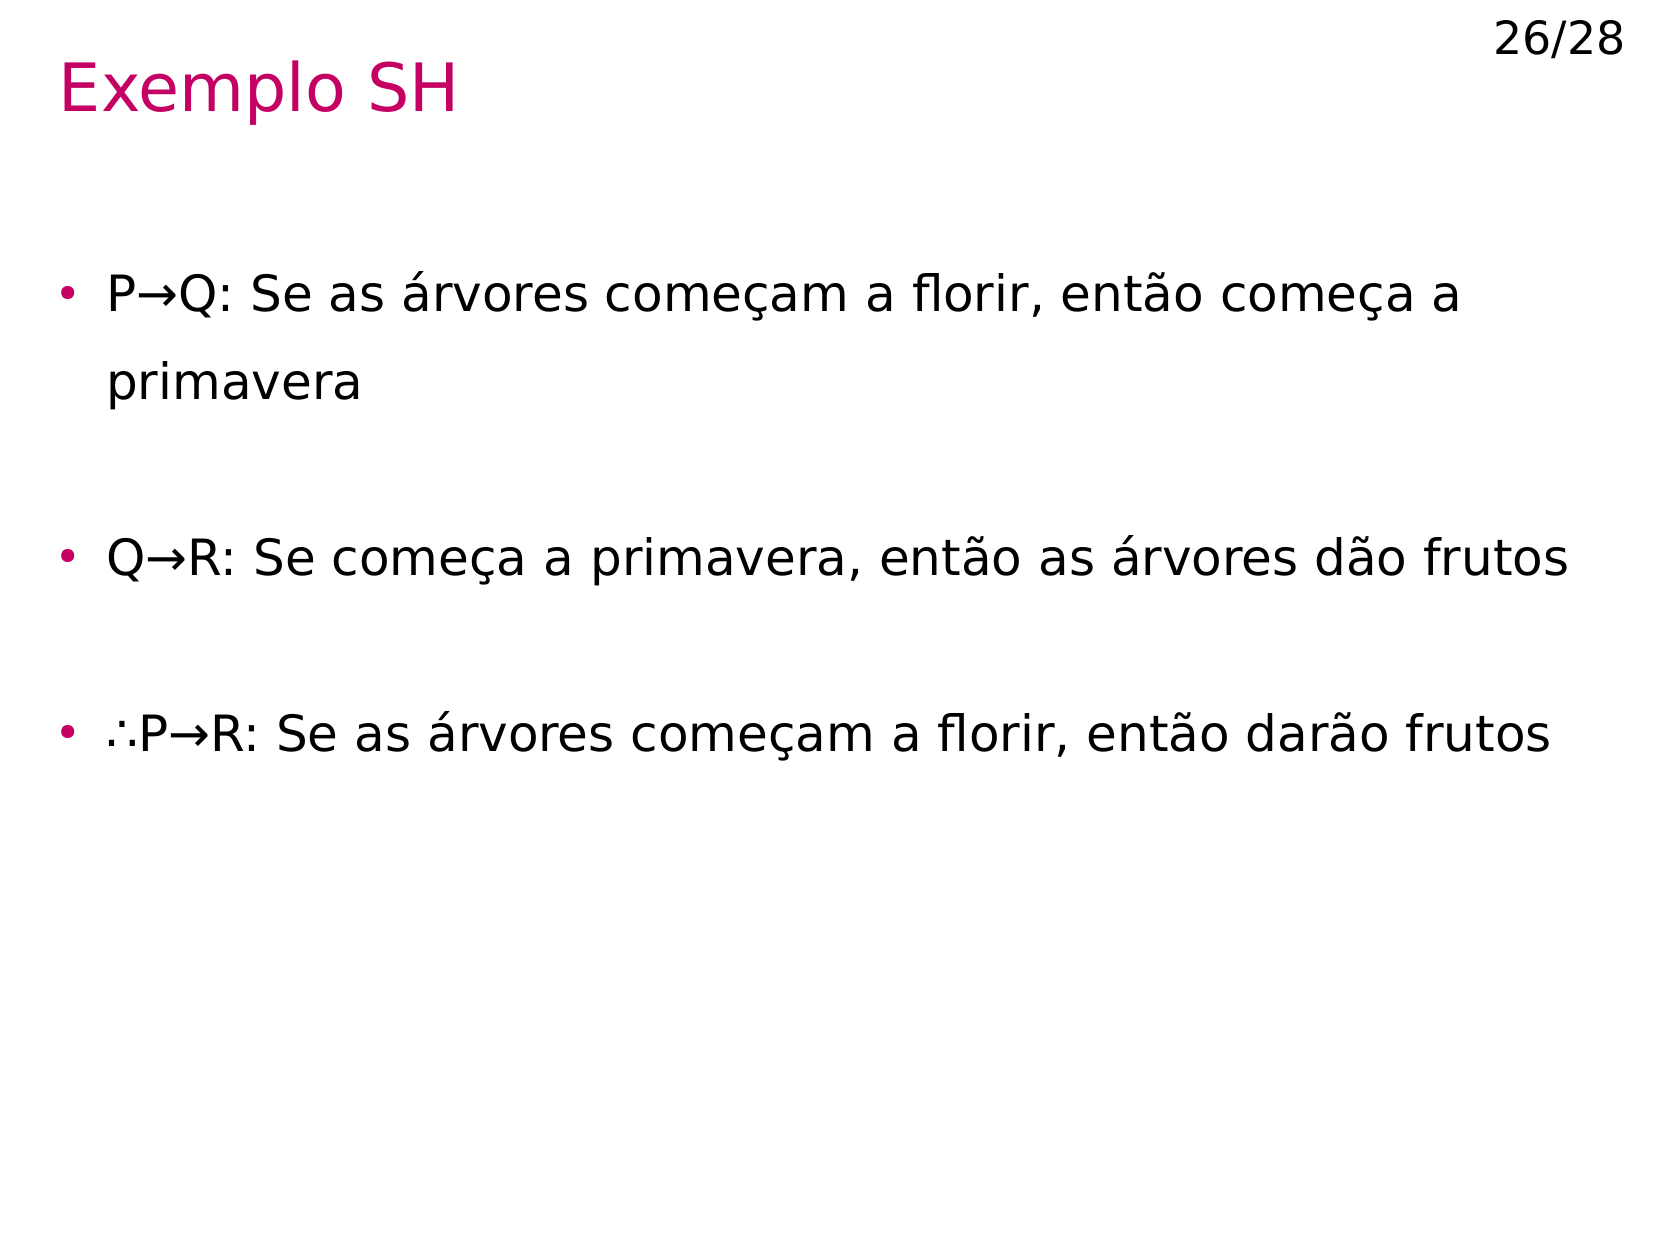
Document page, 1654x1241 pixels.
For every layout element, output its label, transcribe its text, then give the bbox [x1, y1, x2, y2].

title Exemplo SH [59, 29, 1625, 148]
list P→Q: Se as árvores começam a florir, então começa a primavera Q→R: Se começa a primavera, então as árvores dão frutos ∴P→R: Se as árvores começam a florir, então darão frutos [59, 236, 1625, 1211]
